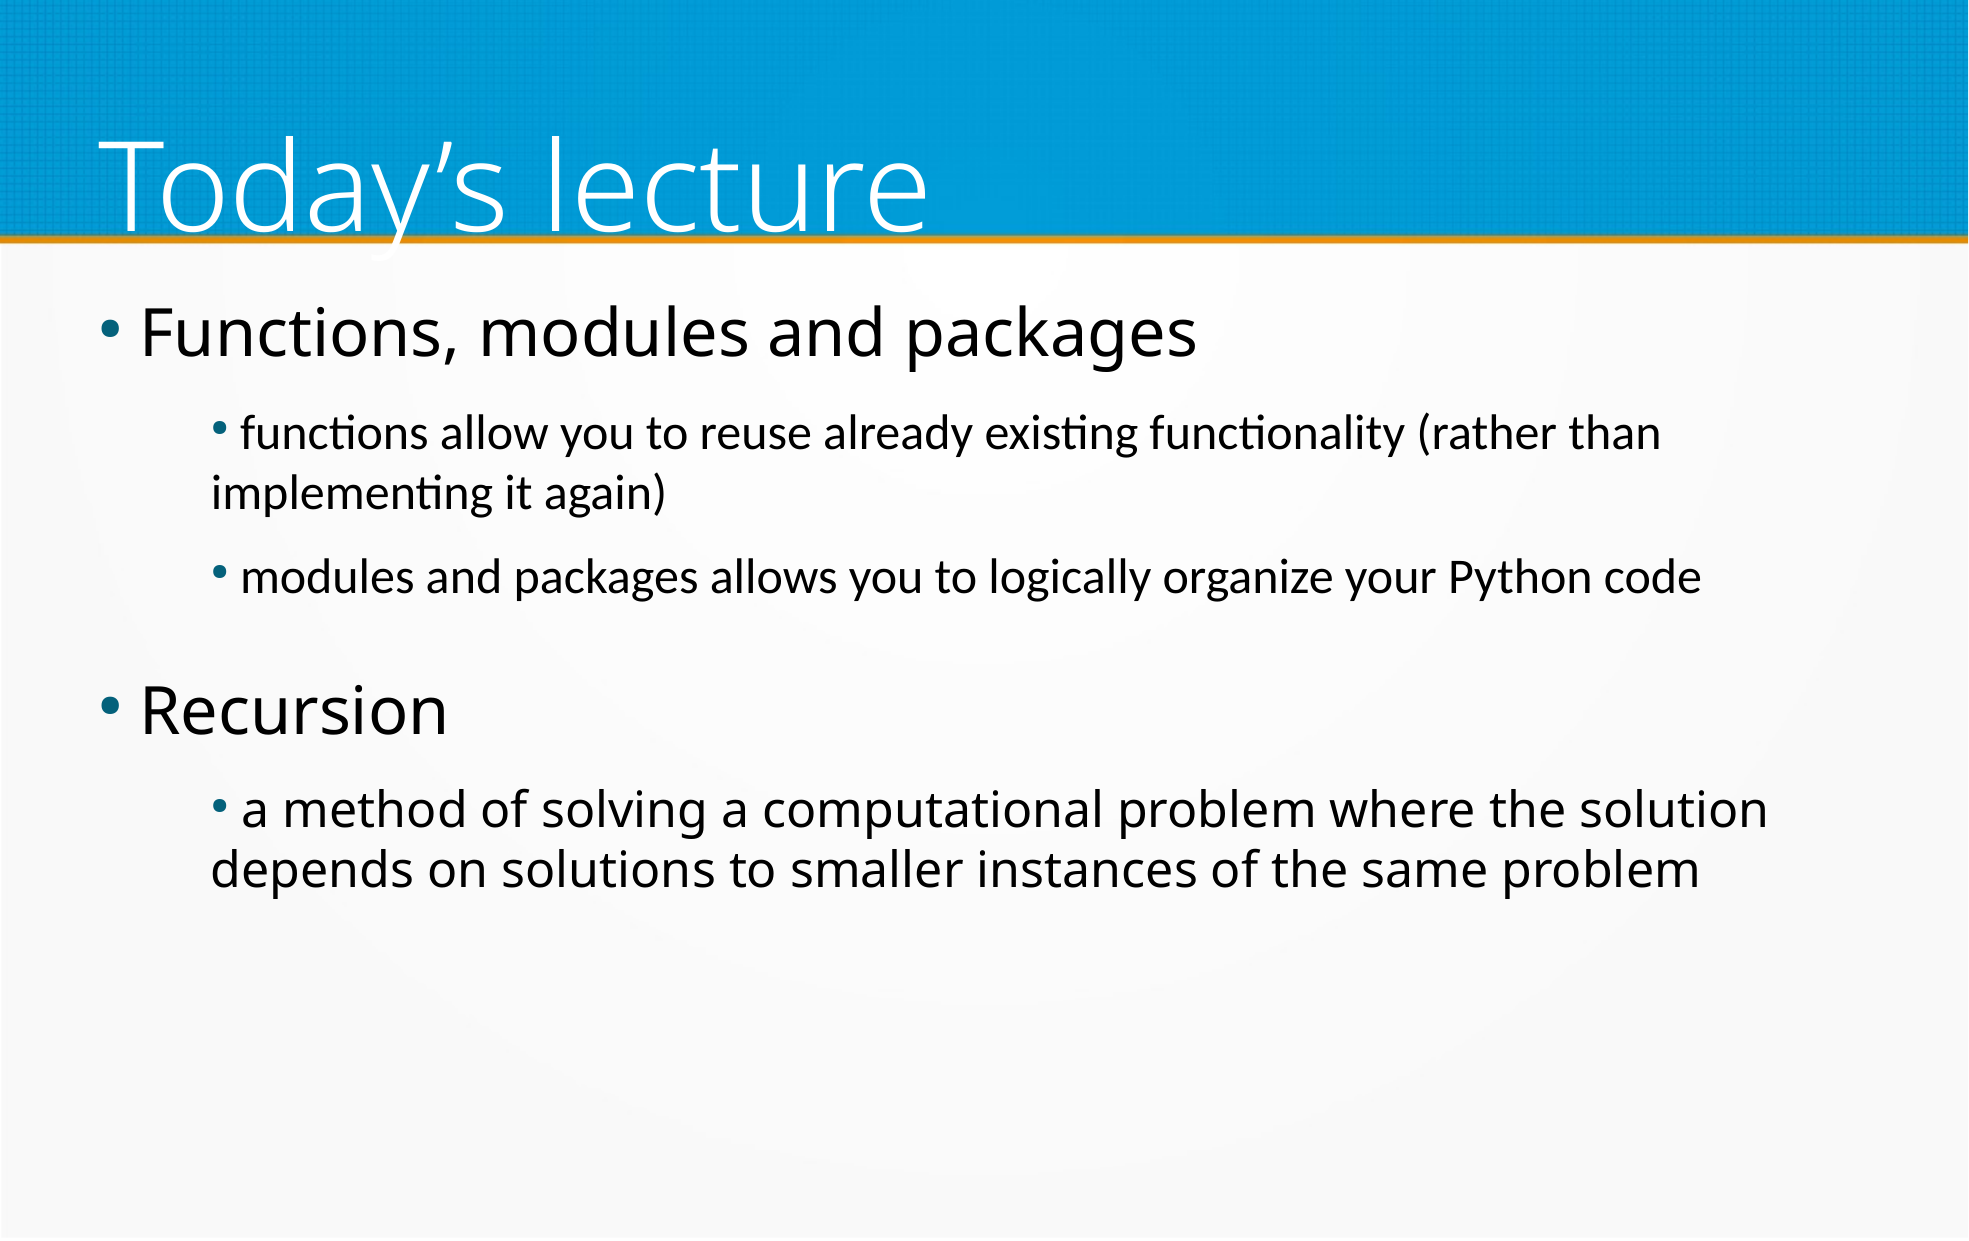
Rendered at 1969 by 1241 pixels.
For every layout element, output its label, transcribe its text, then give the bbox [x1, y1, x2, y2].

list Functions, modules and packages functions allow you to reuse already existing functionality (rather than implementing it again) modules and packages allows you to logically organize your Python code Recursion a method of solving a computational problem where the solution depends on solutions to smaller instances of the same problem [98, 290, 1870, 1156]
picture [0, 233, 1969, 1241]
title Today’s lecture [98, 49, 1870, 257]
